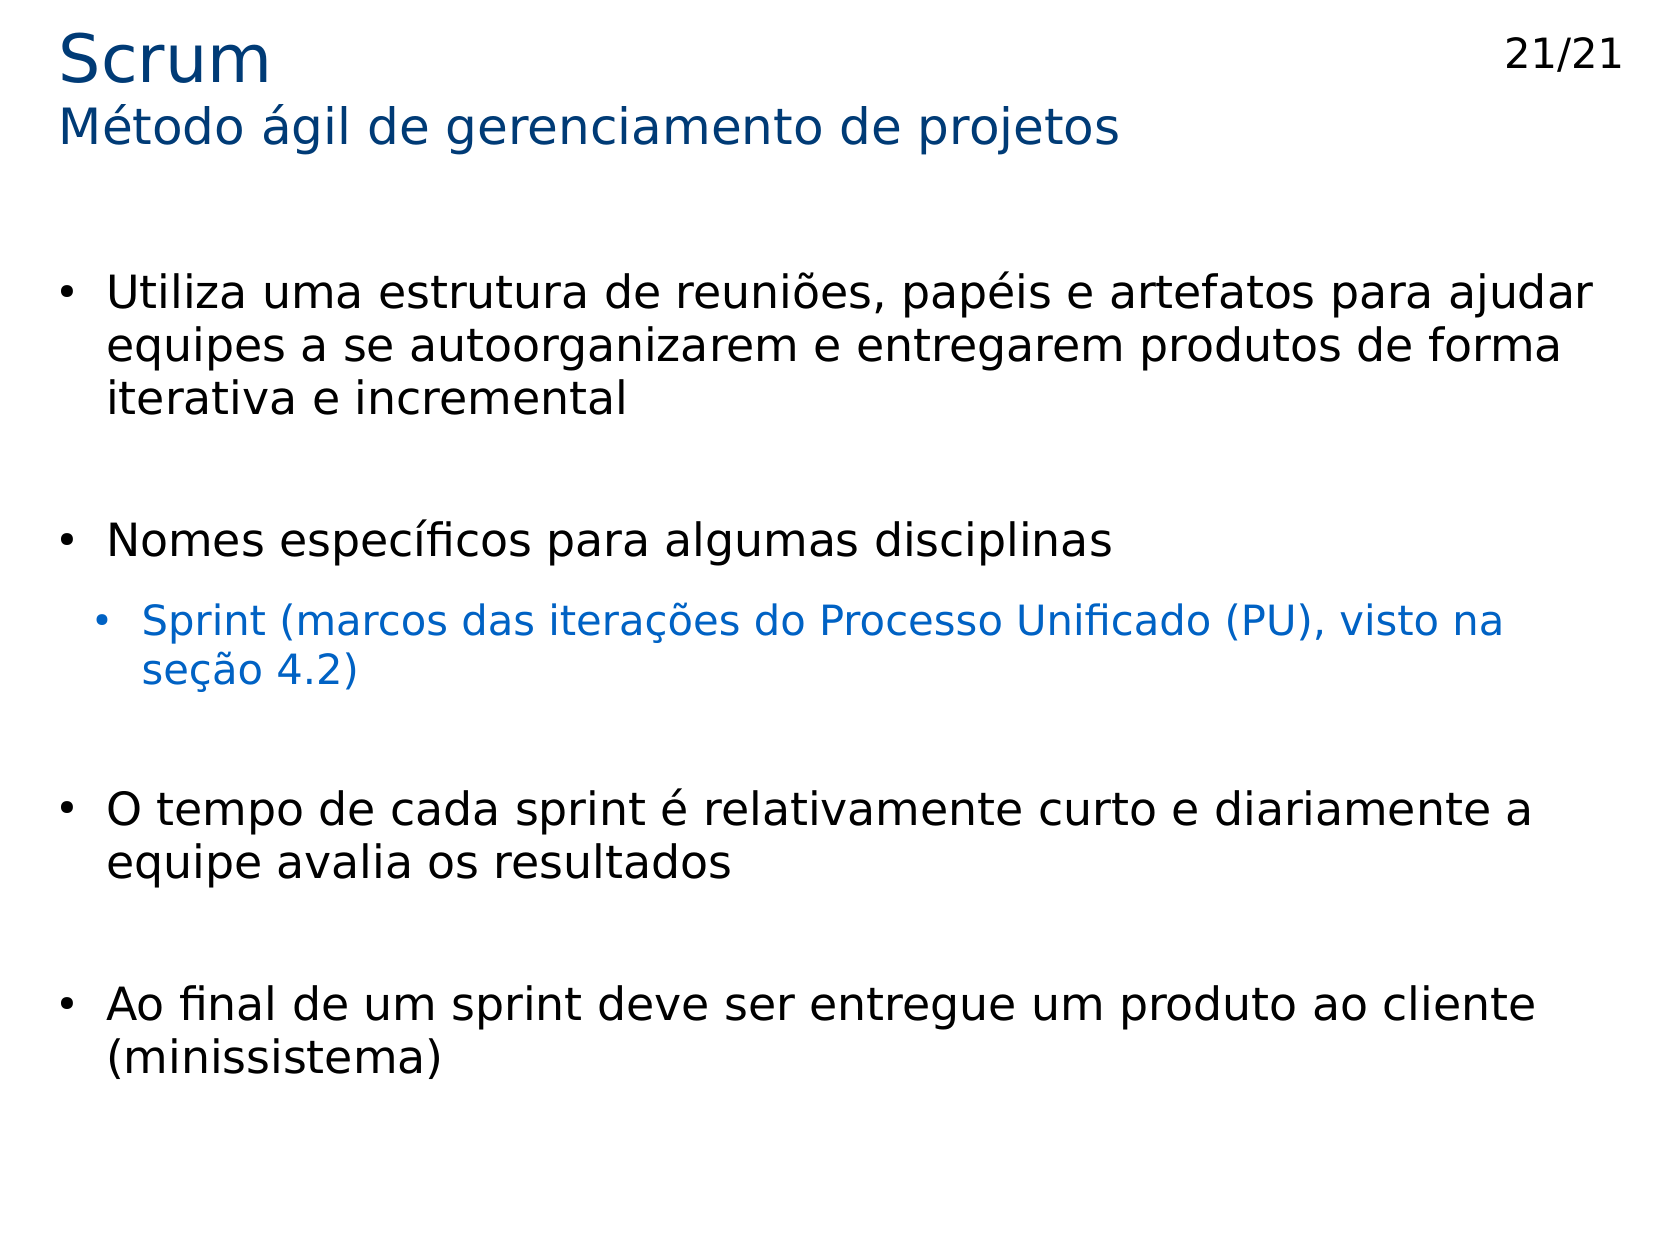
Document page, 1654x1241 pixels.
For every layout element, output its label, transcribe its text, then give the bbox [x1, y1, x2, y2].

title Scrum Método ágil de gerenciamento de projetos [59, 20, 1506, 157]
list Utiliza uma estrutura de reuniões, papéis e artefatos para ajudar equipes a se autoorganizarem e entregarem produtos de forma iterativa e incremental Nomes específicos para algumas disciplinas Sprint (marcos das iterações do Processo Unificado (PU), visto na seção 4.2) O tempo de cada sprint é relativamente curto e diariamente a equipe avalia os resultados Ao final de um sprint deve ser entregue um produto ao cliente (minissistema) [59, 265, 1625, 1211]
